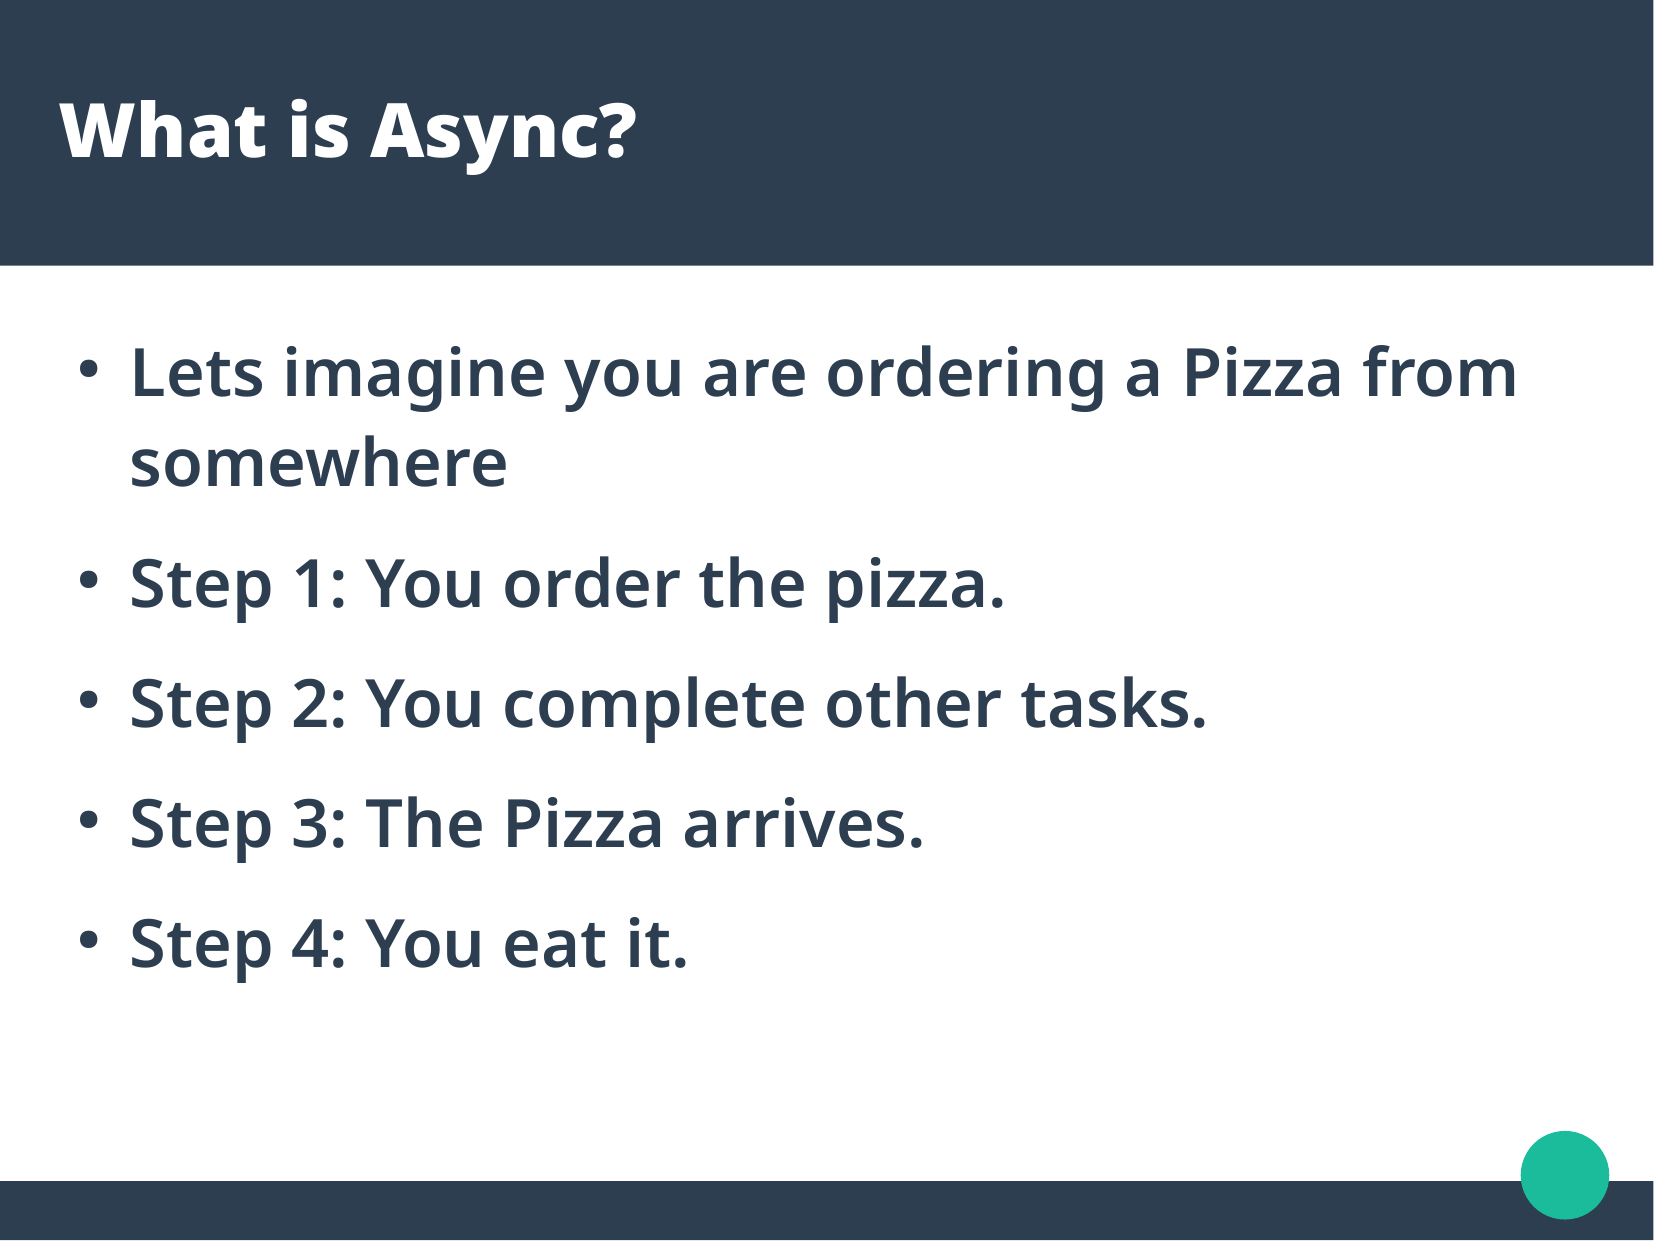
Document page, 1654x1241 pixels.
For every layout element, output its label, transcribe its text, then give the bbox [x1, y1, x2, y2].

title What is Async? [59, 49, 1595, 207]
list Lets imagine you are ordering a Pizza from somewhere Step 1: You order the pizza. Step 2: You complete other tasks. Step 3: The Pizza arrives. Step 4: You eat it. [59, 324, 1595, 1152]
